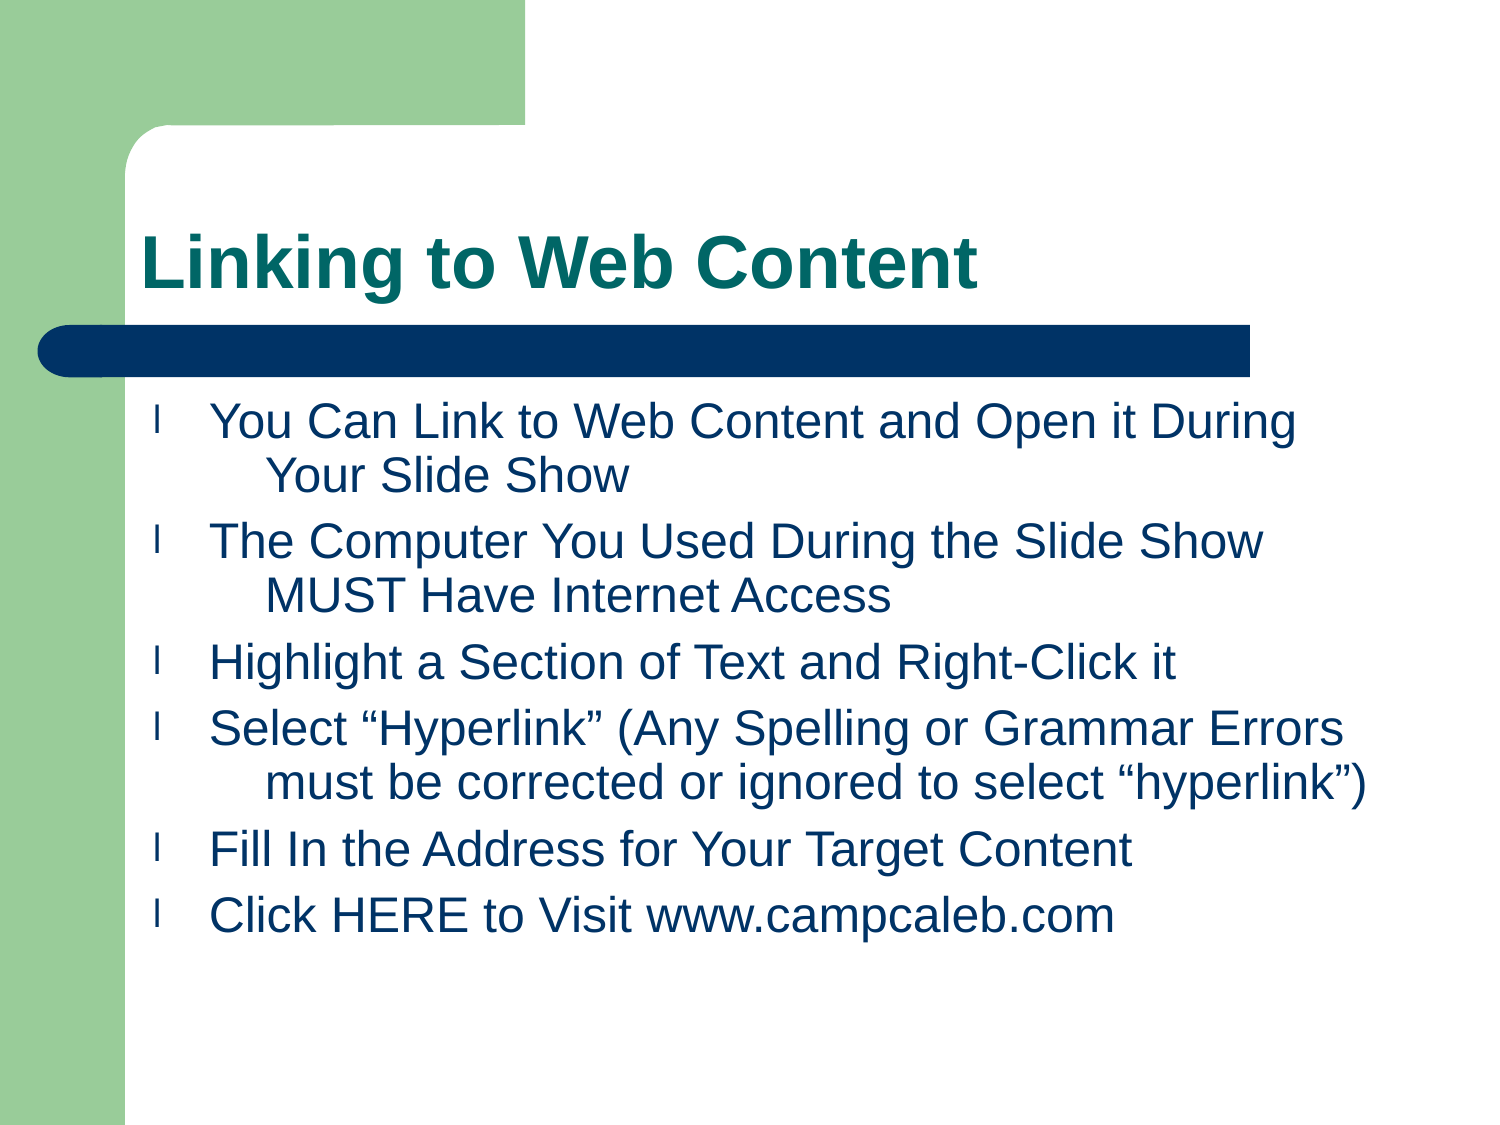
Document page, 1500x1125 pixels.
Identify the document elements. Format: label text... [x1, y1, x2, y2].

title Linking to Web Content [125, 125, 1426, 313]
list You Can Link to Web Content and Open it During Your Slide Show The Computer You Used During the Slide Show MUST Have Internet Access Highlight a Section of Text and Right-Click it Select “Hyperlink” (Any Spelling or Grammar Errors must be corrected or ignored to select “hyperlink”) Fill In the Address for Your Target Content Click HERE to Visit www.campcaleb.com [137, 387, 1400, 999]
